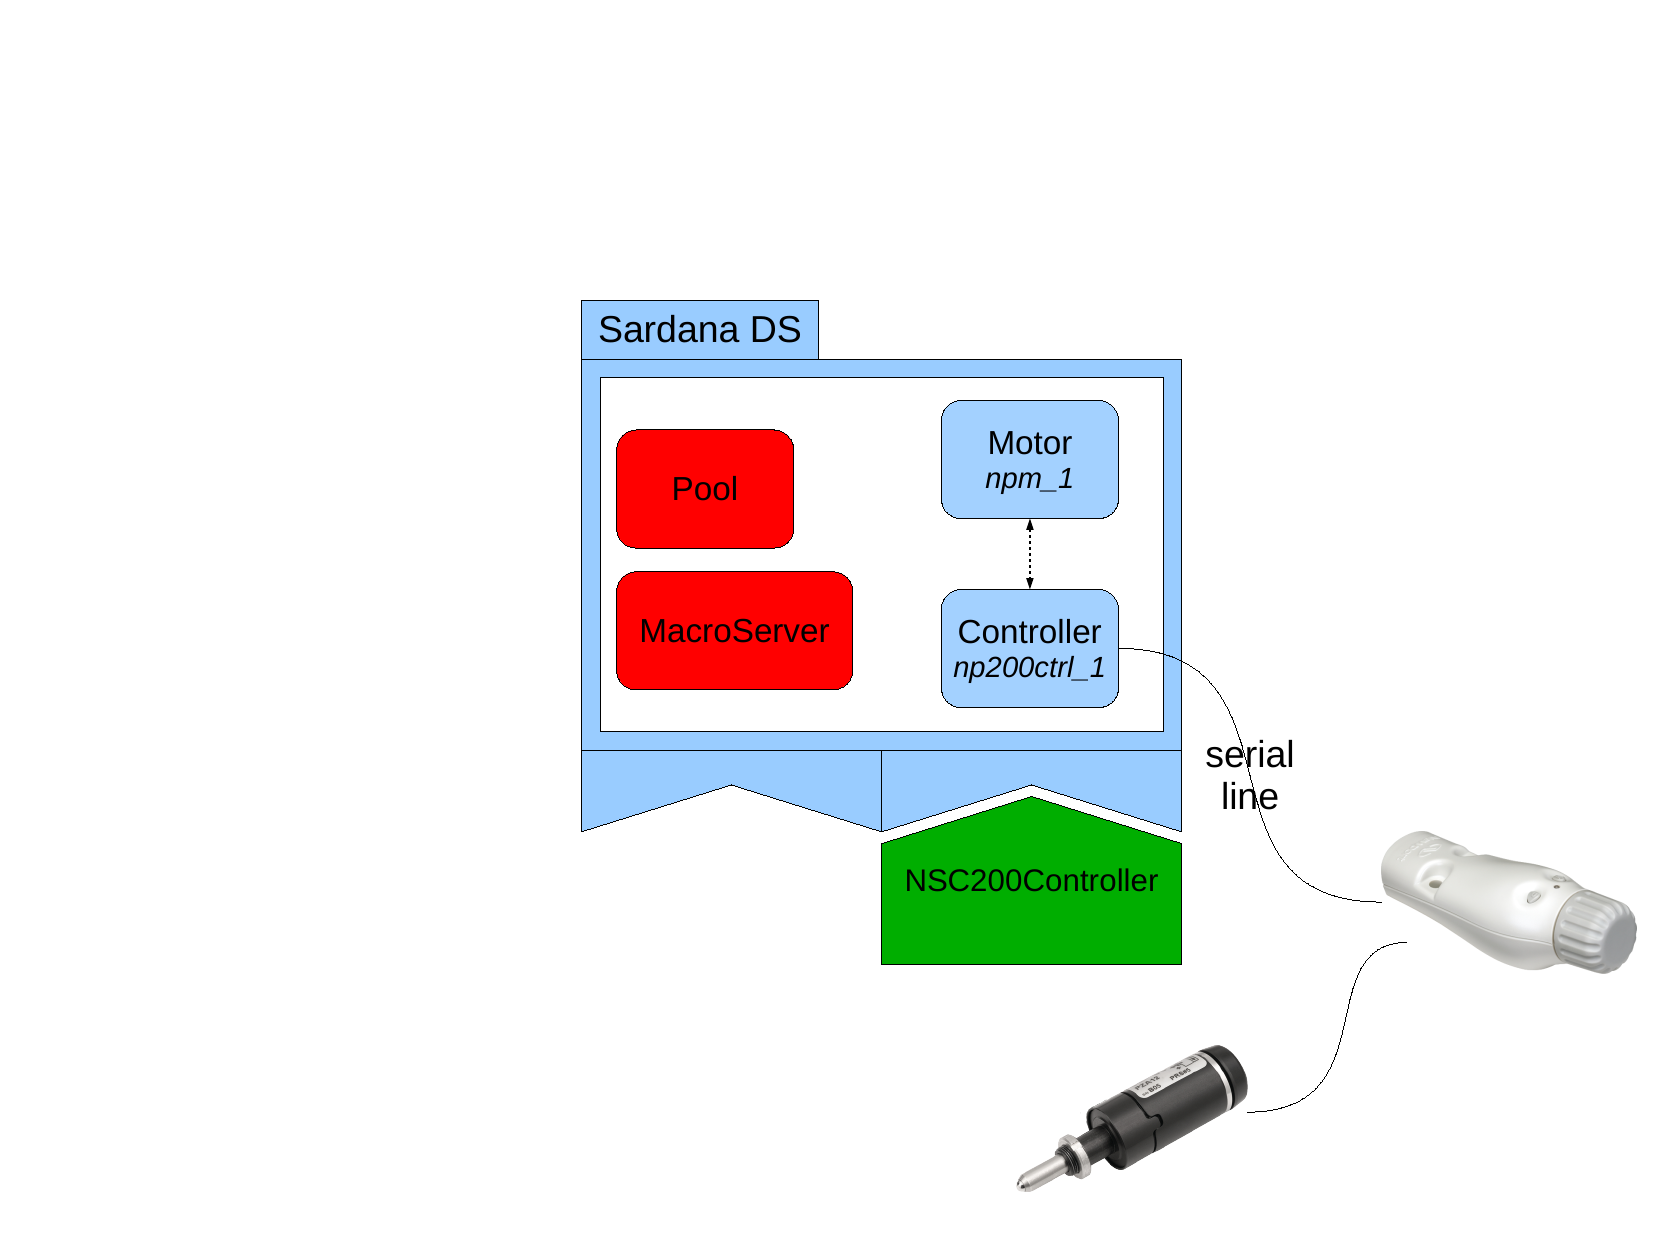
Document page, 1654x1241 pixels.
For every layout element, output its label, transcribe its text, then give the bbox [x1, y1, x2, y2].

picture [1381, 774, 1637, 1030]
text_box [581, 359, 1182, 832]
picture [998, 1032, 1248, 1192]
text_box Sardana DS [581, 300, 819, 360]
text_box Pool [616, 429, 794, 549]
text_box Controller np200ctrl_1 [941, 589, 1119, 708]
text_box NSC200Controller [881, 796, 1182, 965]
text_box Motor npm_1 [941, 400, 1119, 519]
text_box MacroServer [616, 571, 853, 690]
